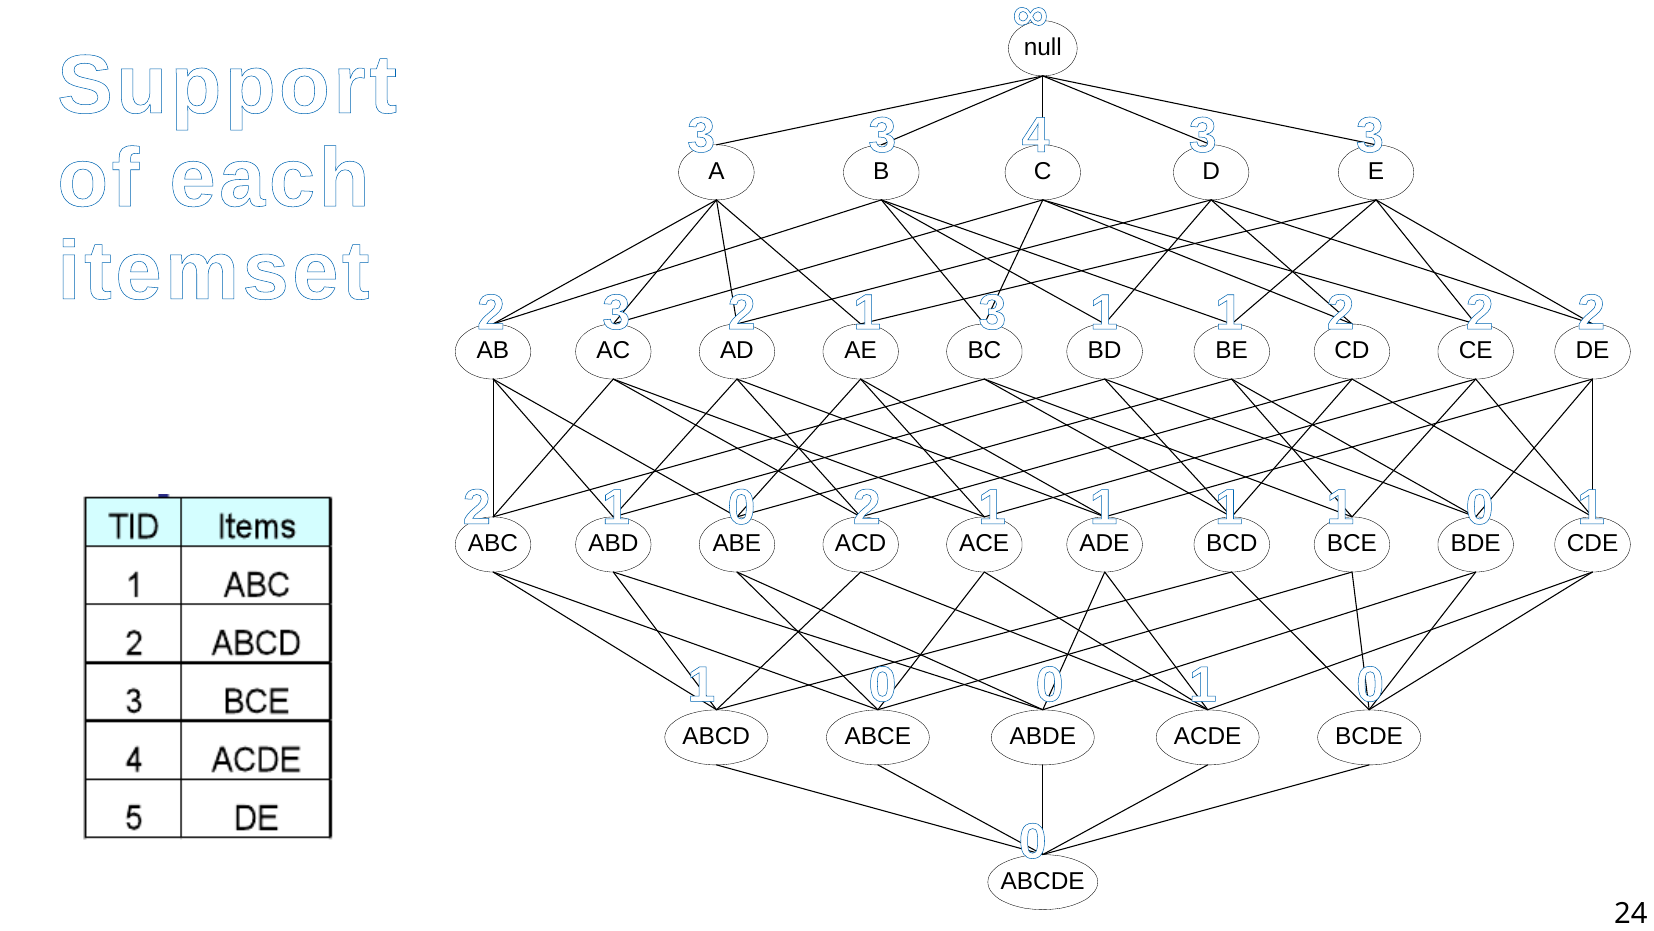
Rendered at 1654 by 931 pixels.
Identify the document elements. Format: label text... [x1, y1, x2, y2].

picture [82, 494, 337, 843]
text_box 1 0 0 1 0 [672, 648, 1451, 775]
text_box 2 3 2 1 3 1 1 2 2 2 [448, 276, 1641, 403]
text_box 0 [1003, 805, 1097, 877]
picture [453, 18, 1633, 276]
picture [453, 403, 1633, 471]
text_box ∞ [997, 0, 1056, 49]
text_box 3 3 4 3 3 [672, 99, 1472, 226]
picture [453, 598, 1633, 911]
text_box Support of each itemset [42, 30, 464, 325]
text_box 2 1 0 2 1 1 1 1 0 1 [448, 471, 1647, 598]
